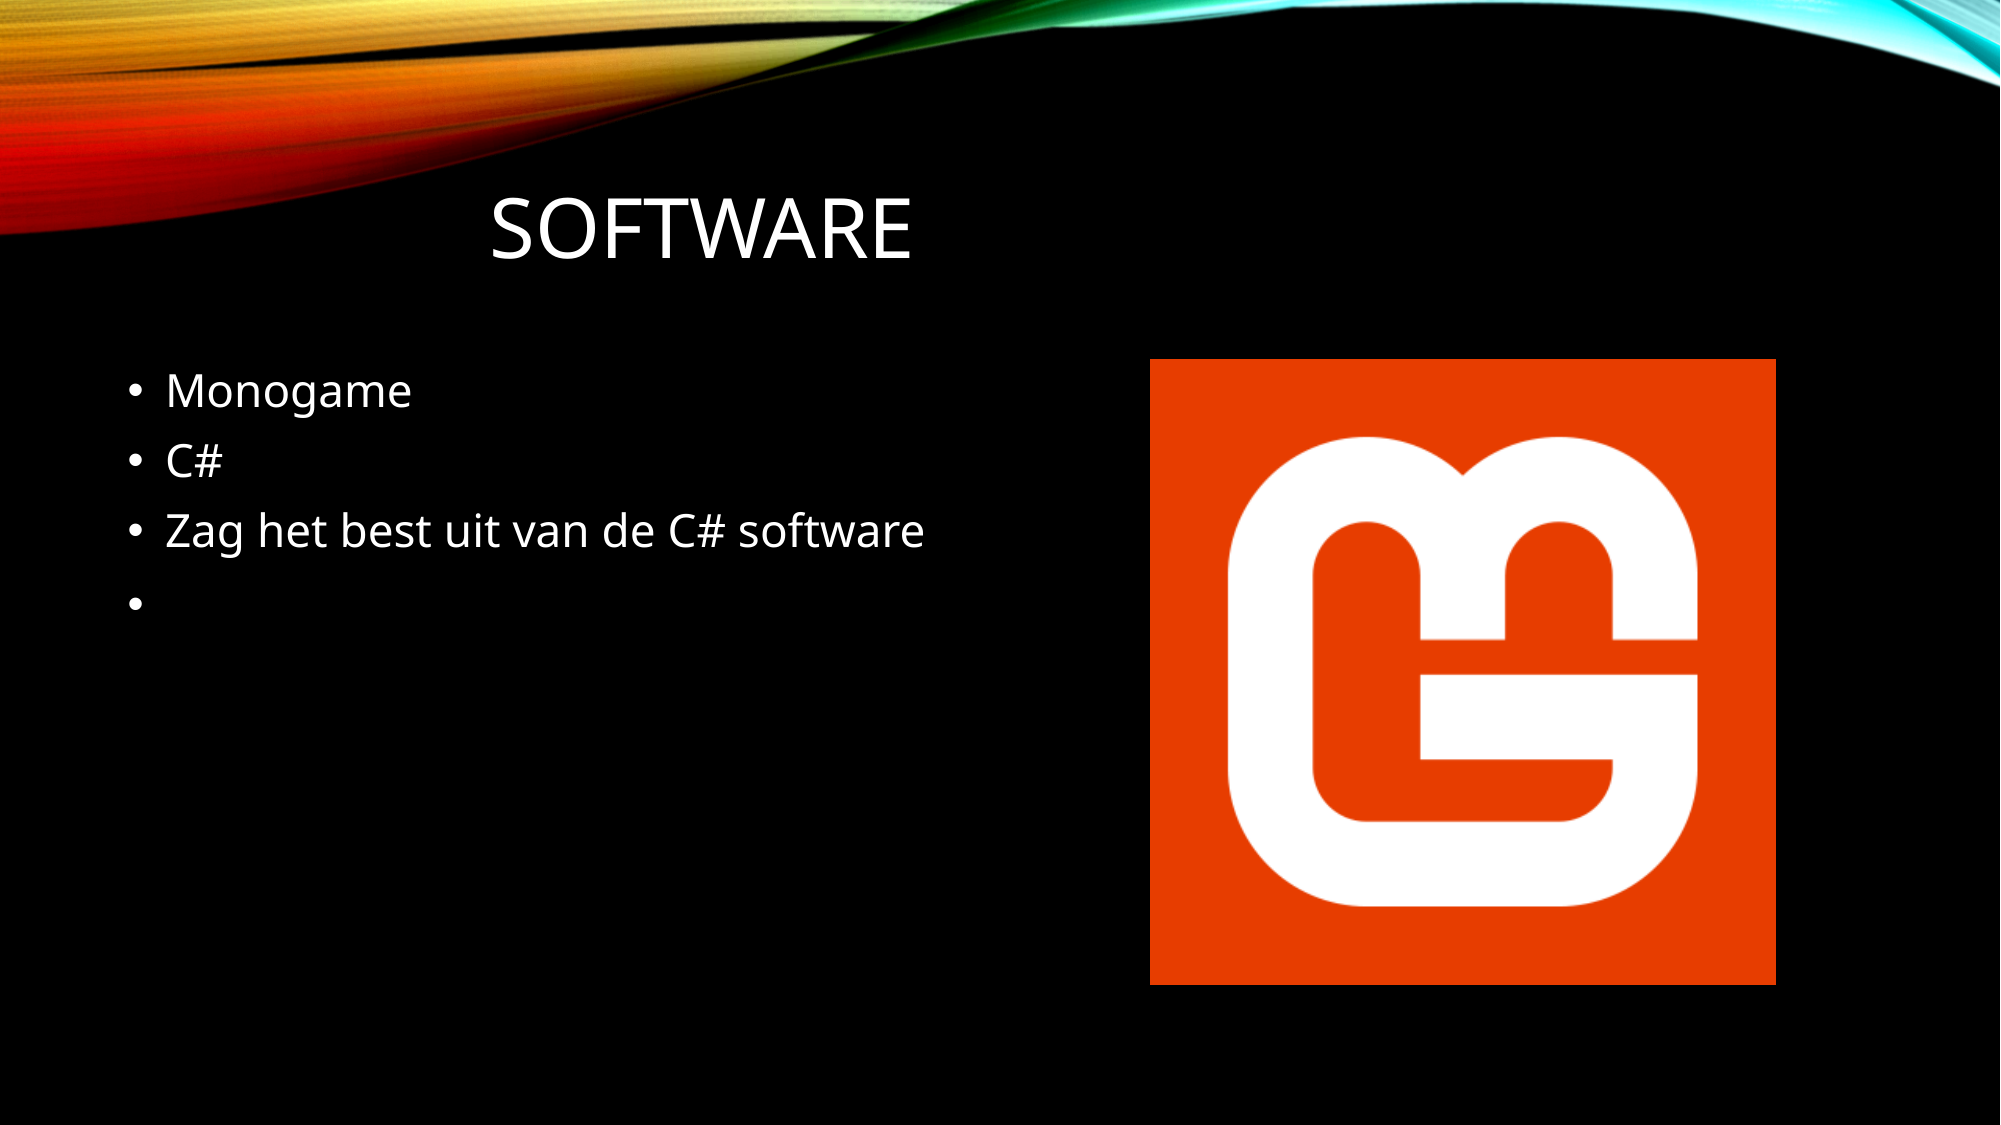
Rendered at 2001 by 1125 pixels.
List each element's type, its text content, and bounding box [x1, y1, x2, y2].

title Software [474, 125, 1888, 338]
list Monogame C# Zag het best uit van de C# software [112, 360, 1888, 1021]
picture [1150, 359, 1776, 985]
